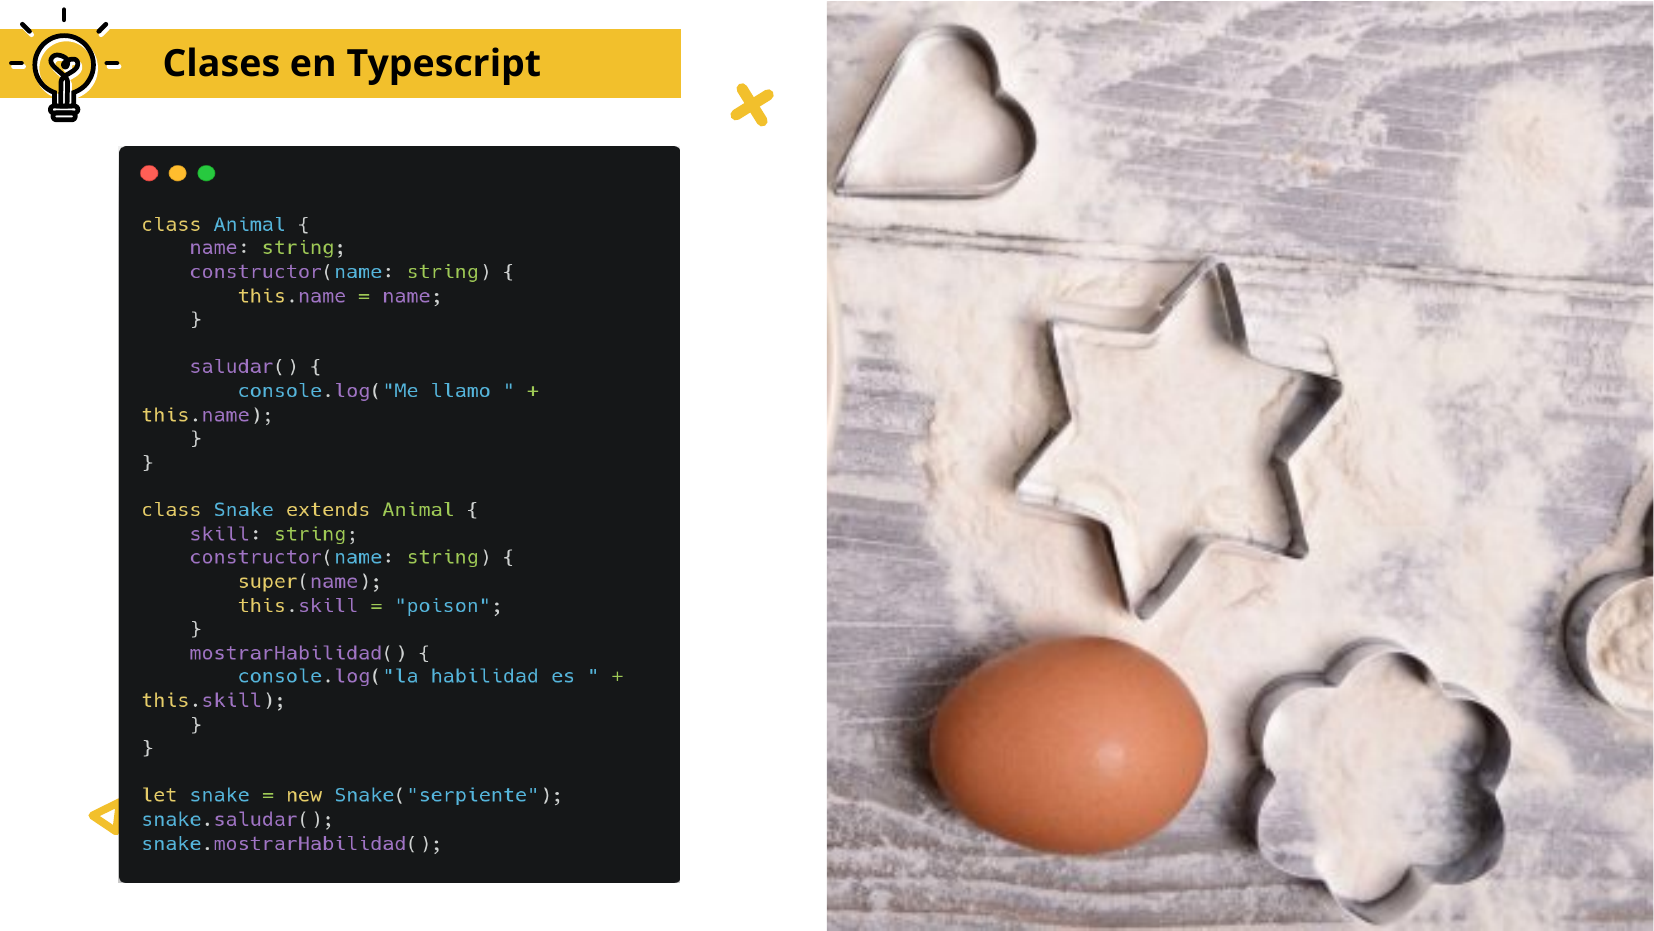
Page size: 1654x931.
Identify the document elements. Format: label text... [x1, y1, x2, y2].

picture [826, 1, 1654, 931]
picture [118, 146, 680, 883]
text_box Clases en Typescript [147, 29, 650, 146]
